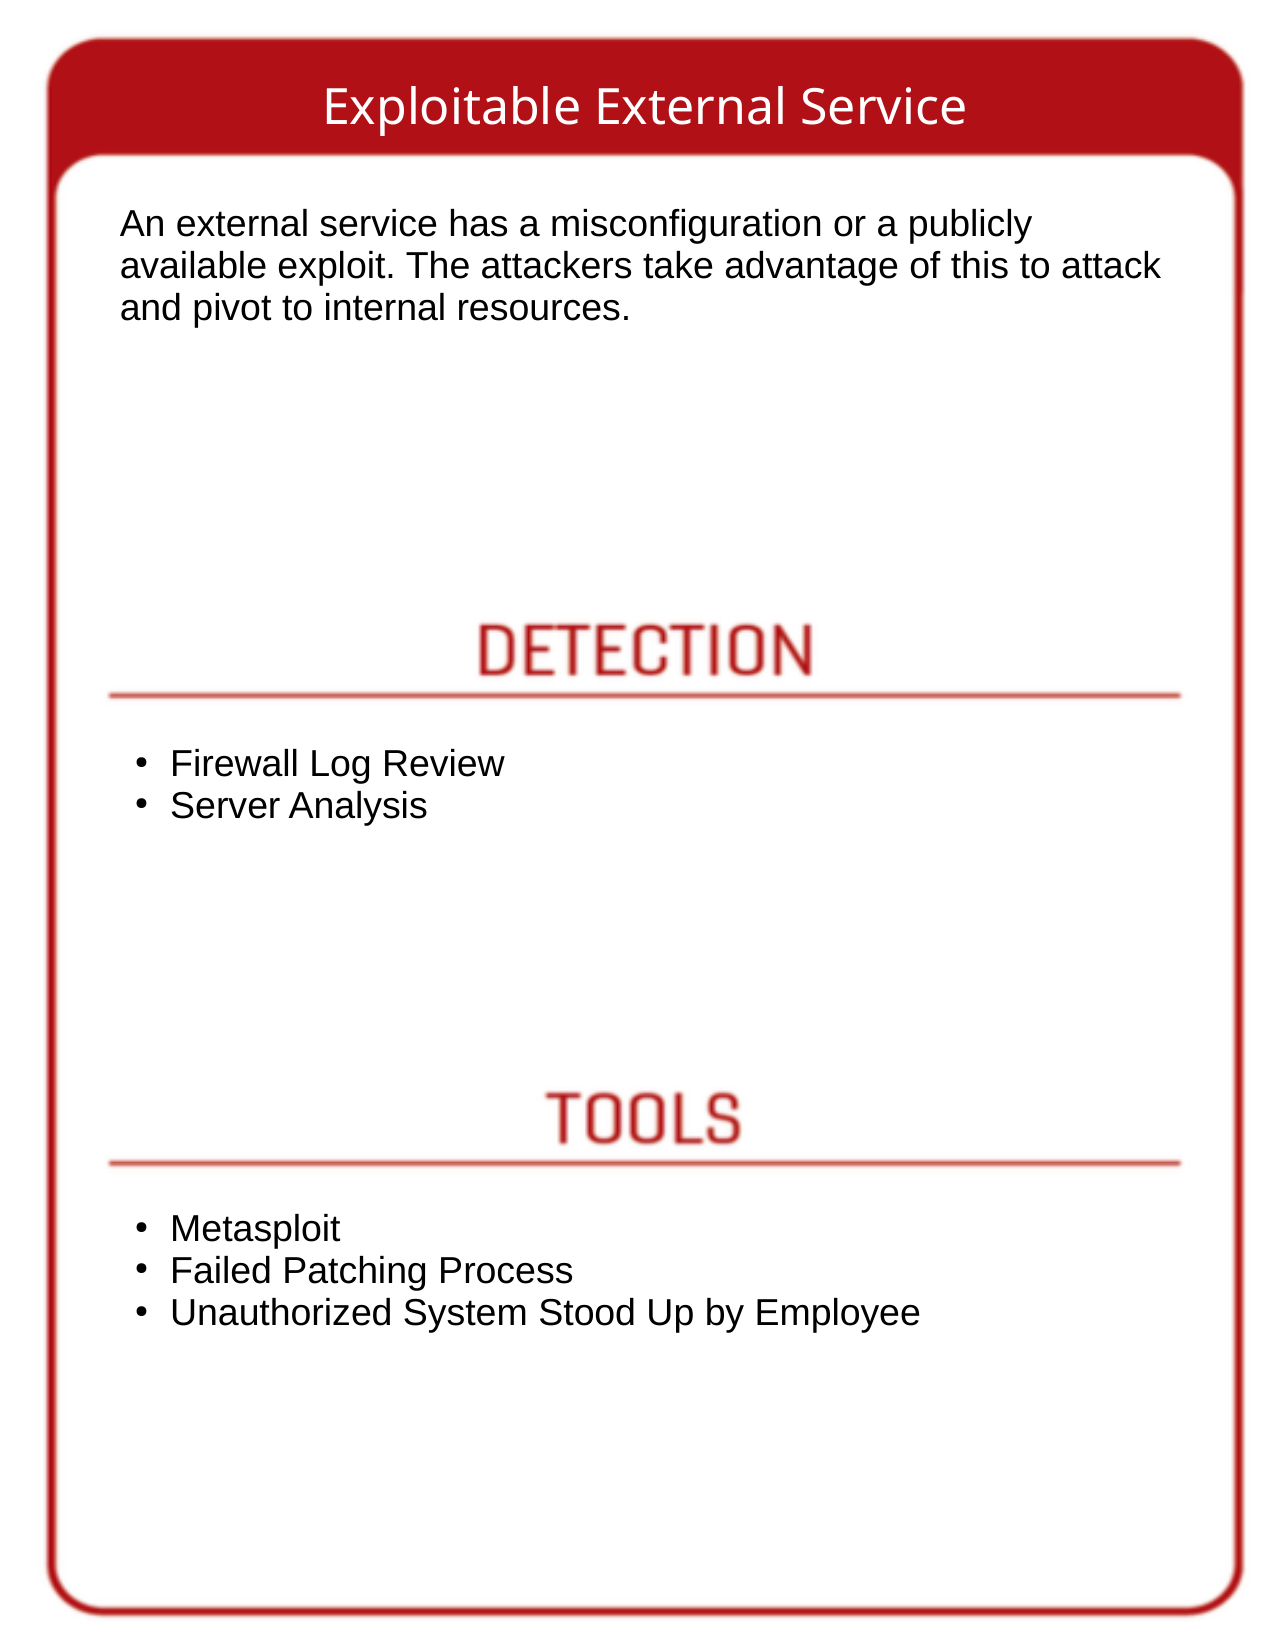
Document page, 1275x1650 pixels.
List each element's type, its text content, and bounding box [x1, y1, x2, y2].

text_box Exploitable External Service [89, 54, 1200, 156]
picture [0, 0, 1275, 1650]
text_box An external service has a misconfiguration or a publicly available exploit. The attackers take advantage of this to attack and pivot to internal resources. [104, 194, 1185, 336]
text_box Metasploit Failed Patching Process Unauthorized System Stood Up by Employee [119, 1199, 1170, 1346]
text_box Firewall Log Review Server Analysis [119, 734, 1155, 839]
